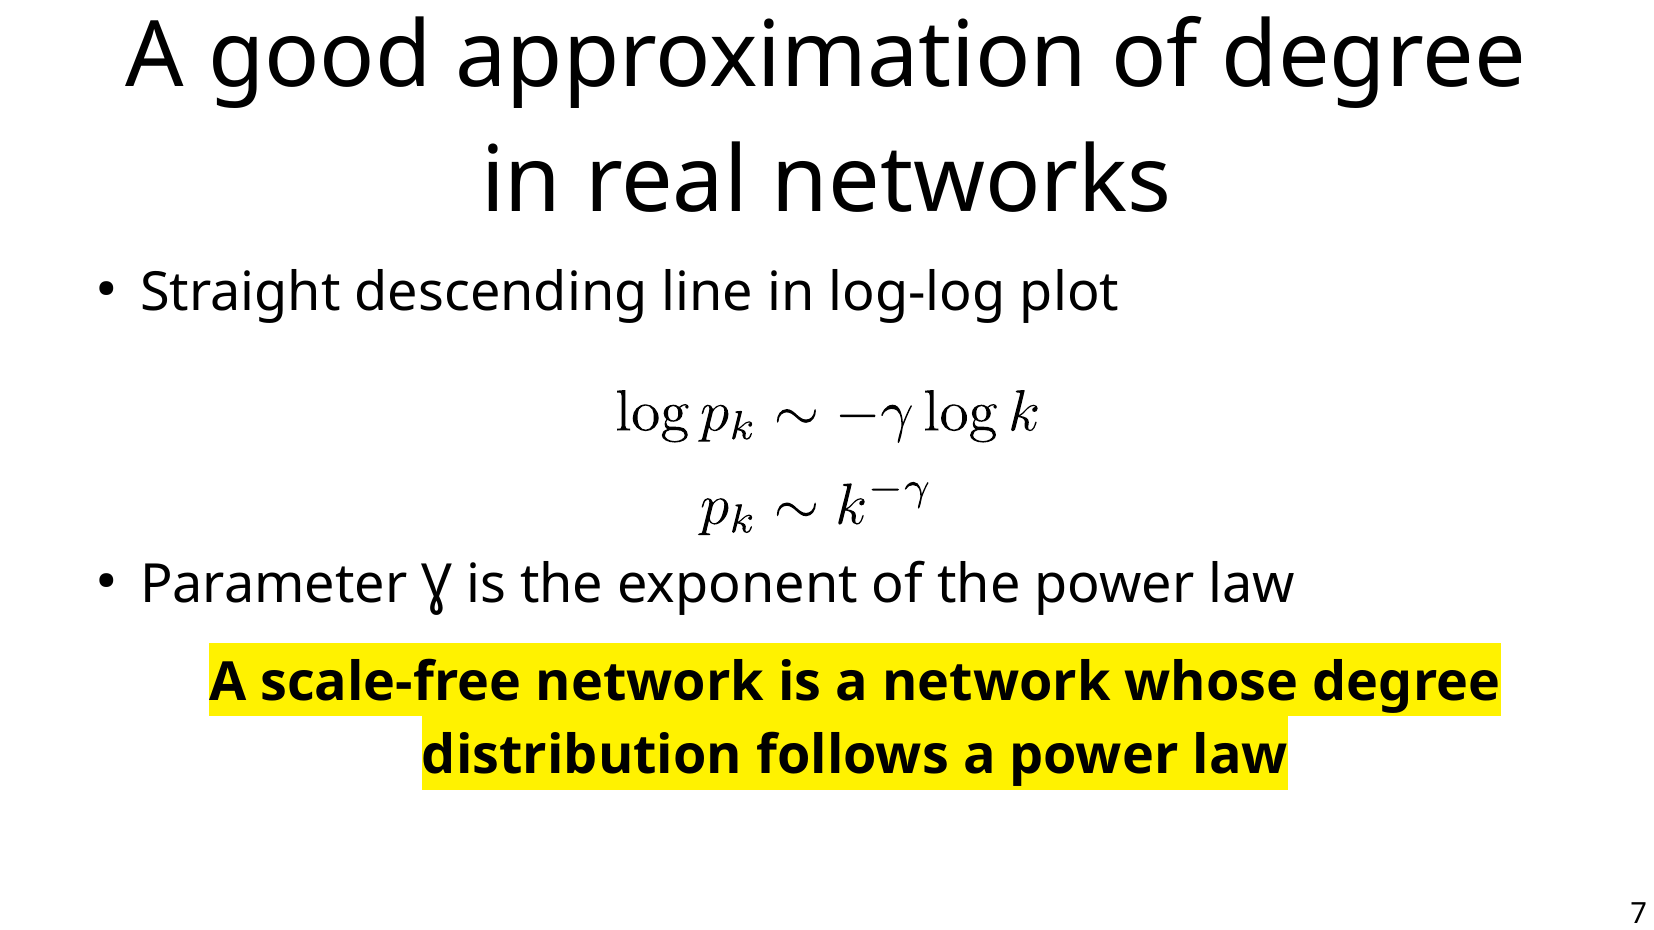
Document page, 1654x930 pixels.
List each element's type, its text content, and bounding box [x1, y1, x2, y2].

title A good approximation of degree in real networks [82, 1, 1571, 225]
list Straight descending line in log-log plot Parameter Ɣ is the exponent of the power law A scale-free network is a network whose degree distribution follows a power law [82, 252, 1571, 793]
text_box [615, 390, 1041, 536]
